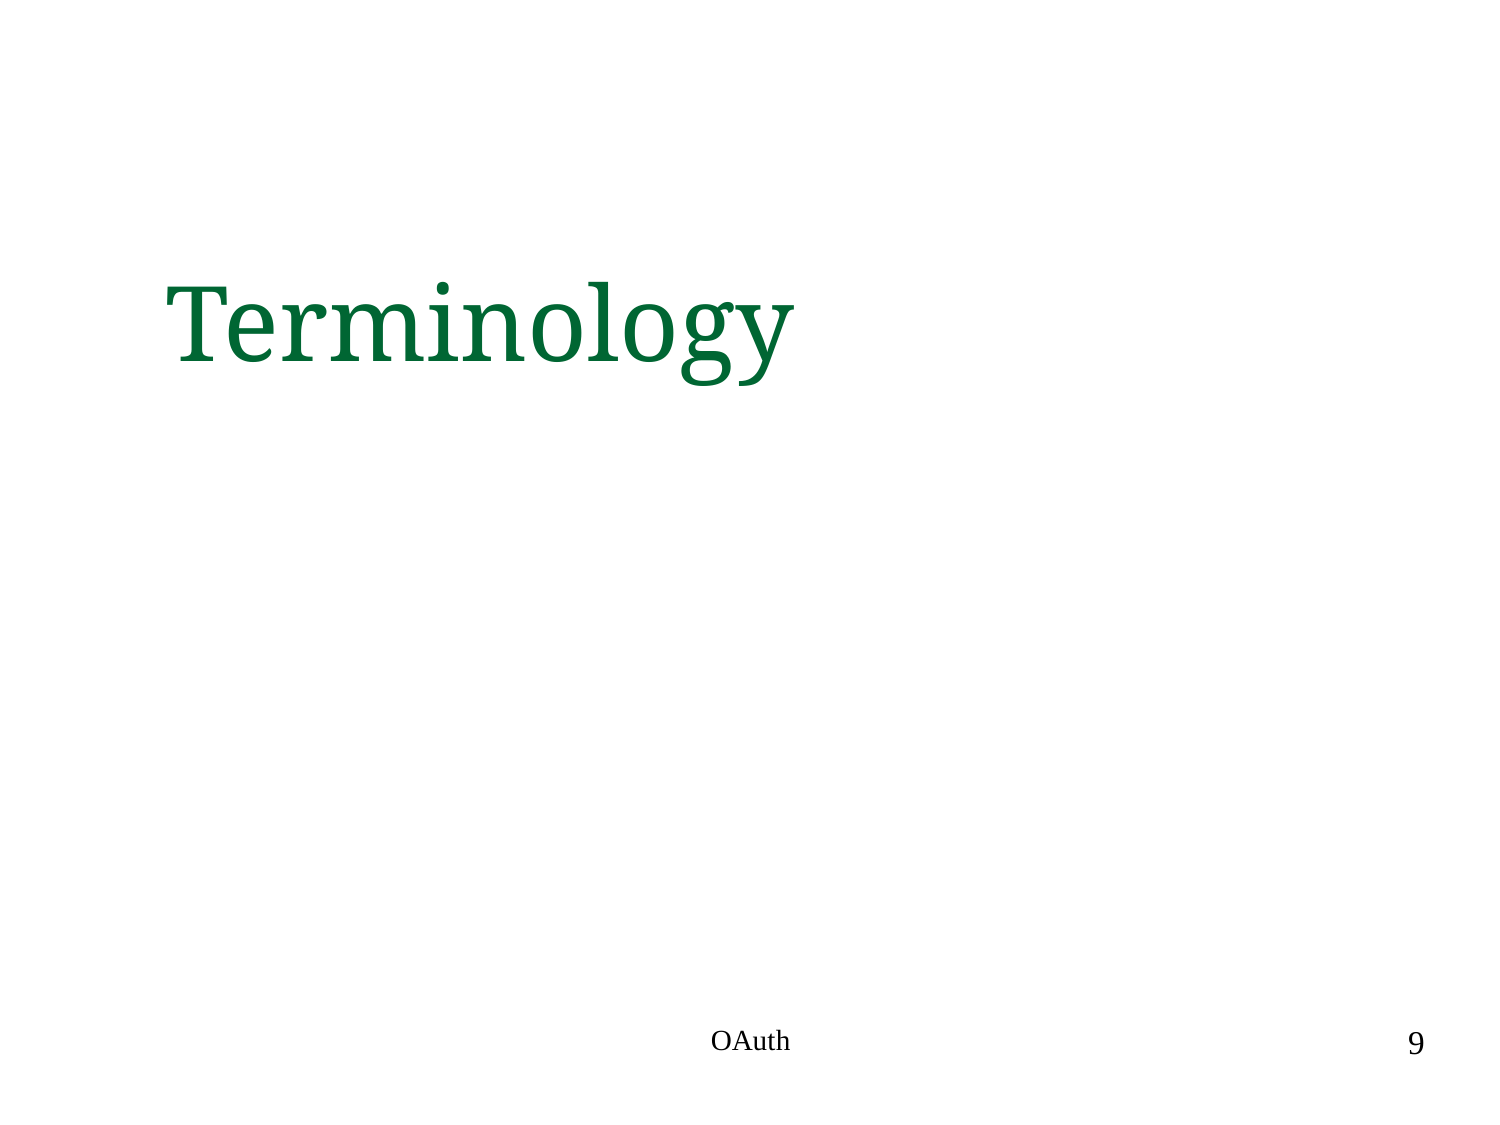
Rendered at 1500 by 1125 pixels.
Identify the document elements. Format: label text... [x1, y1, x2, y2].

title Terminology [150, 249, 1401, 538]
